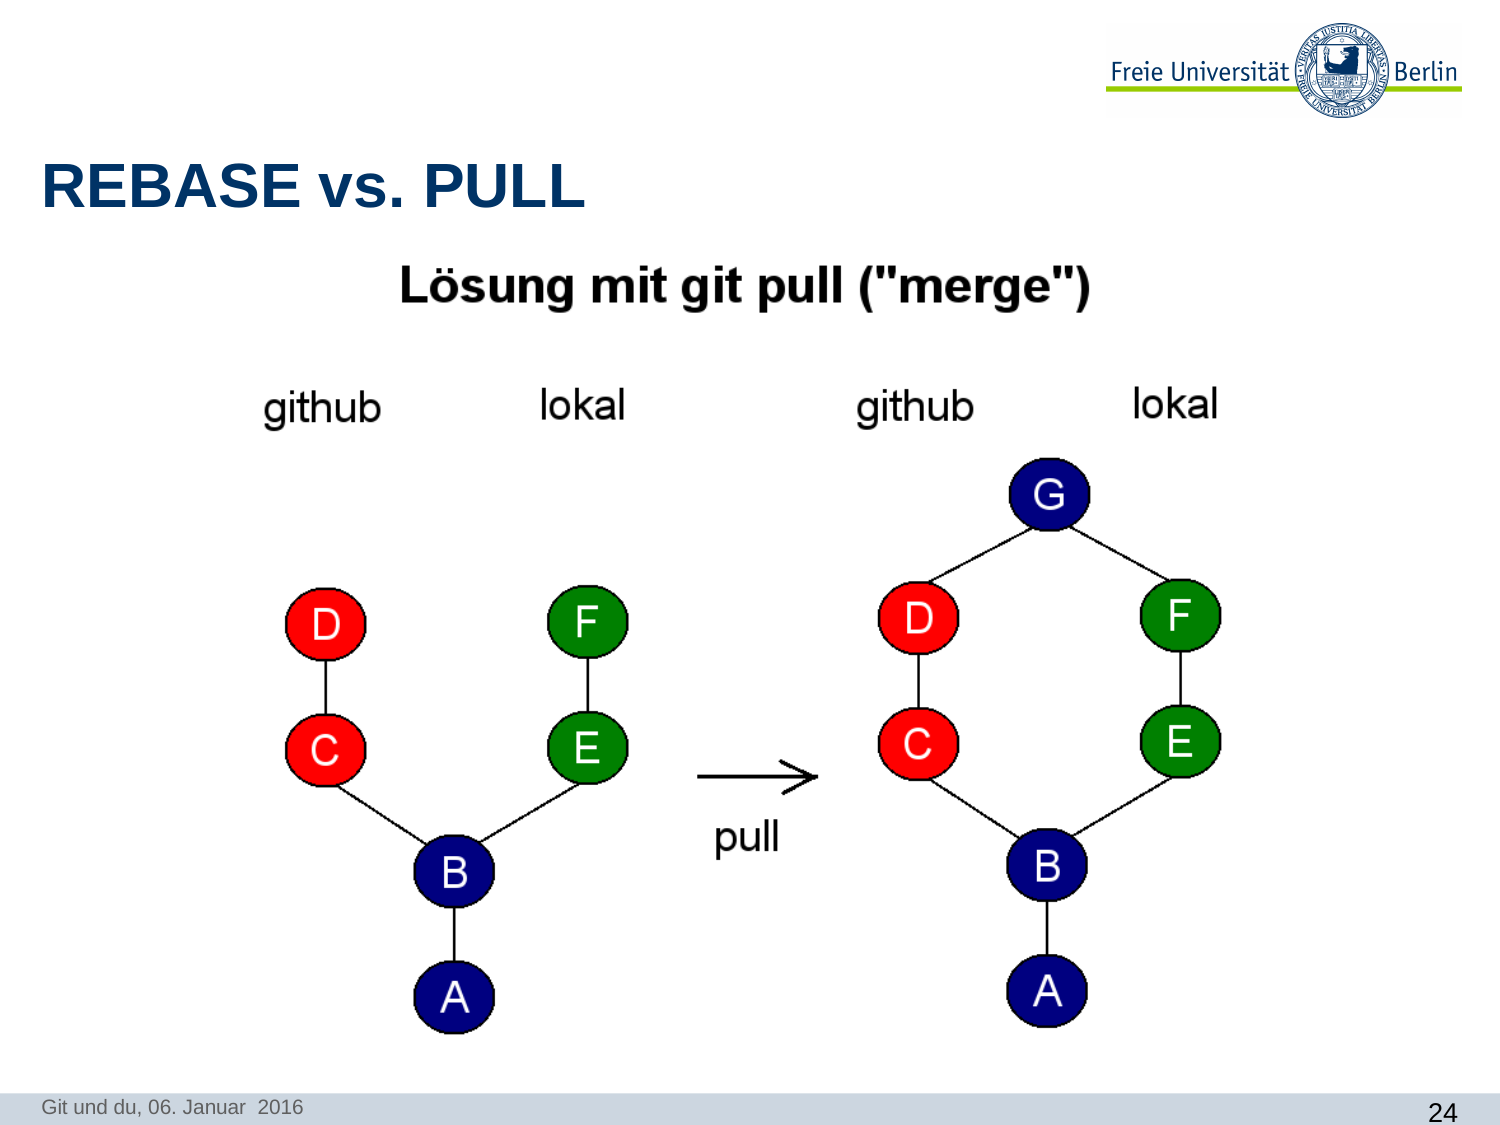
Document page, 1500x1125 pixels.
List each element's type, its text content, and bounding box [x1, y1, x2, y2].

picture [1106, 23, 1462, 118]
picture [247, 239, 1252, 1051]
title REBASE vs. PULL [41, 150, 1460, 221]
